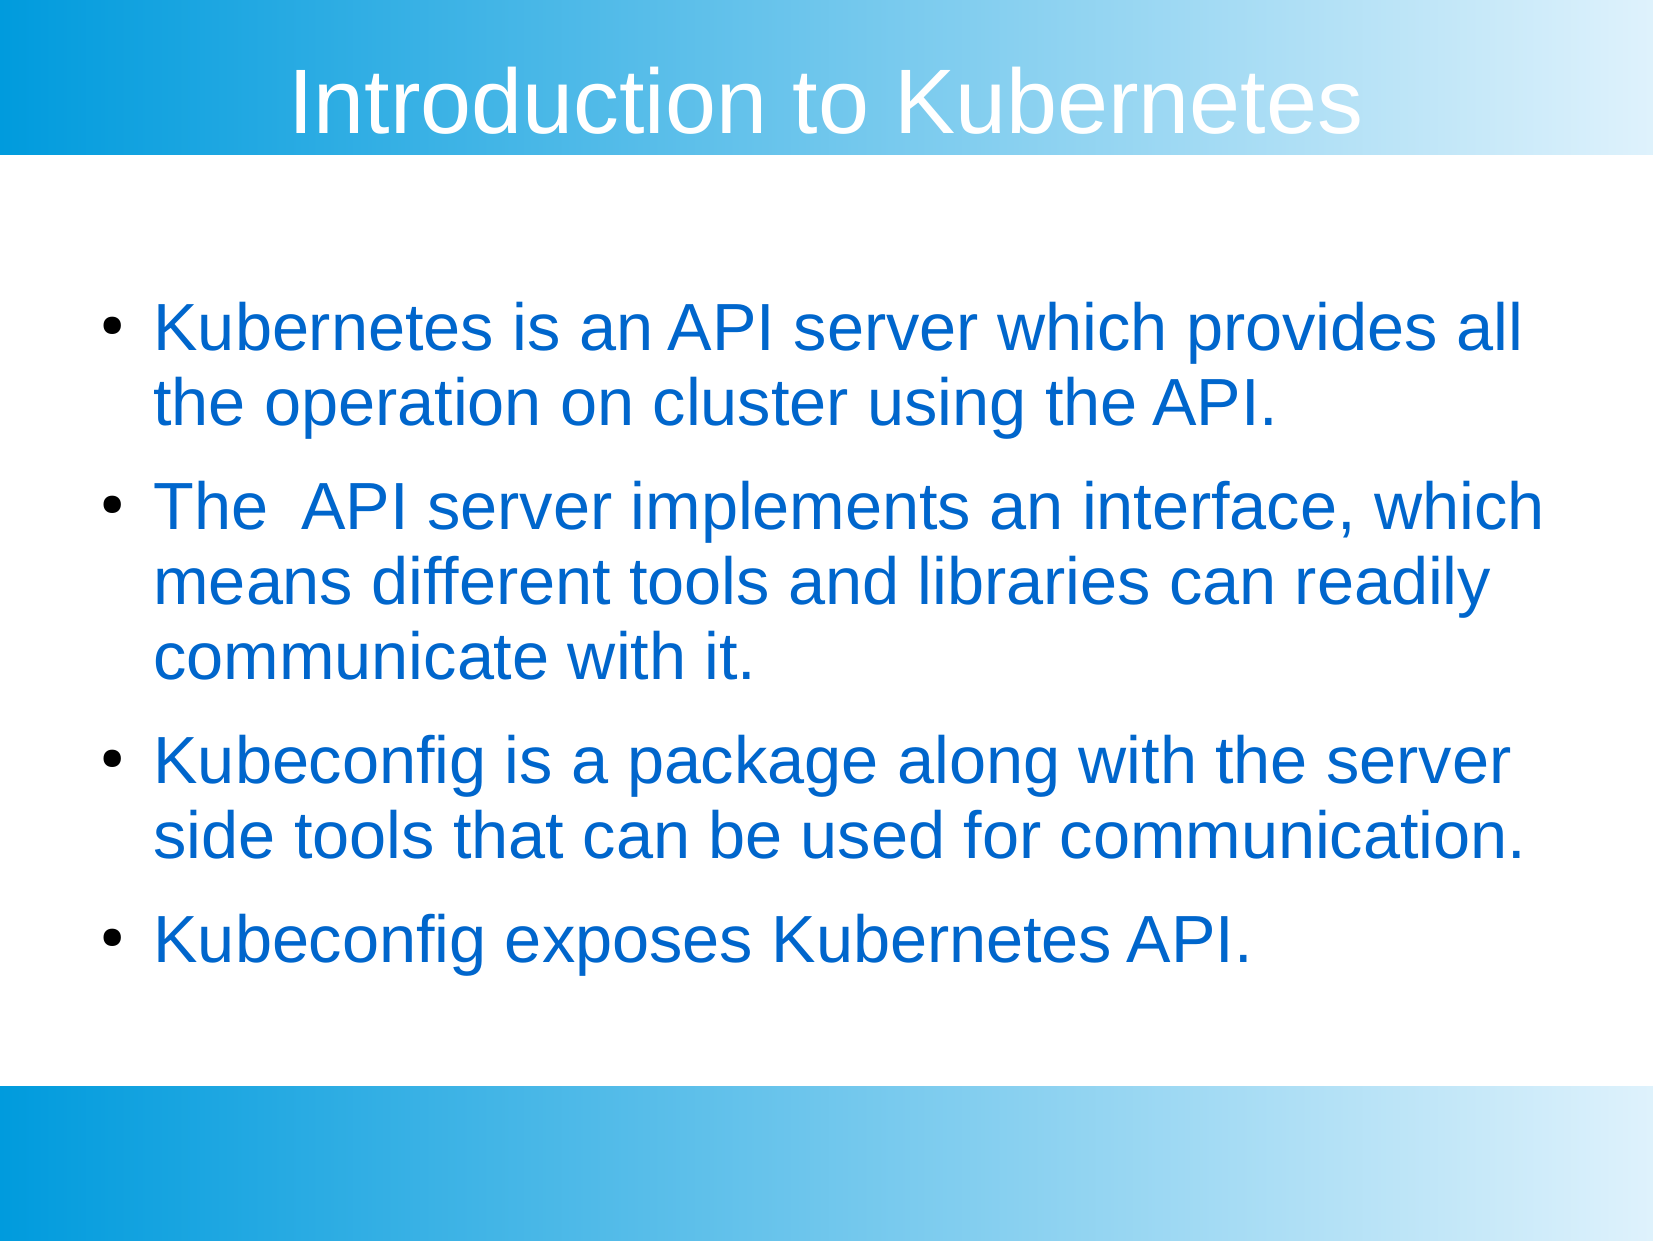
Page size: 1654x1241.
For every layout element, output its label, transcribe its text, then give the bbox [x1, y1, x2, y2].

title Introduction to Kubernetes [82, 49, 1571, 155]
list Kubernetes is an API server which provides all the operation on cluster using the API. The API server implements an interface, which means different tools and libraries can readily communicate with it. Kubeconfig is a package along with the server side tools that can be used for communication. Kubeconfig exposes Kubernetes API. [82, 290, 1571, 756]
